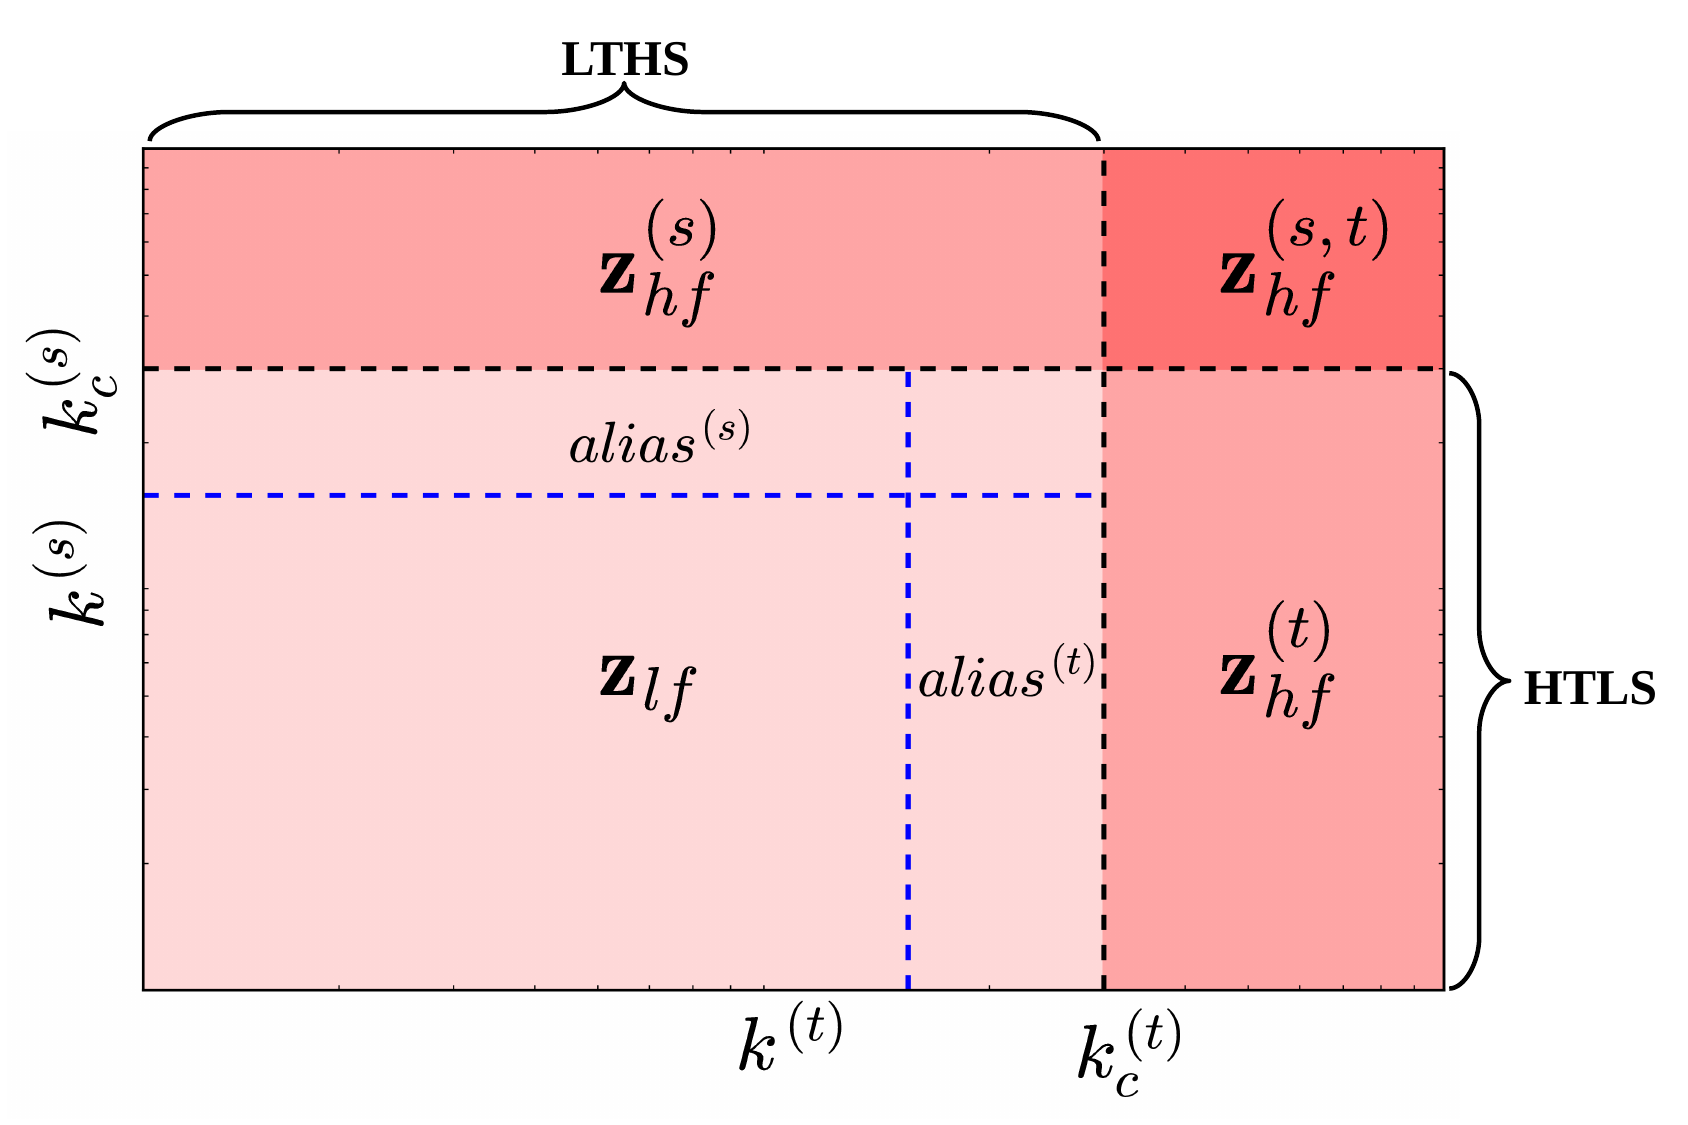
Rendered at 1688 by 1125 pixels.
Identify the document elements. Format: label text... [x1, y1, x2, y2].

text_box LTHS [532, 23, 719, 95]
text_box HTLS [1509, 652, 1681, 740]
picture [7, 131, 1460, 1119]
